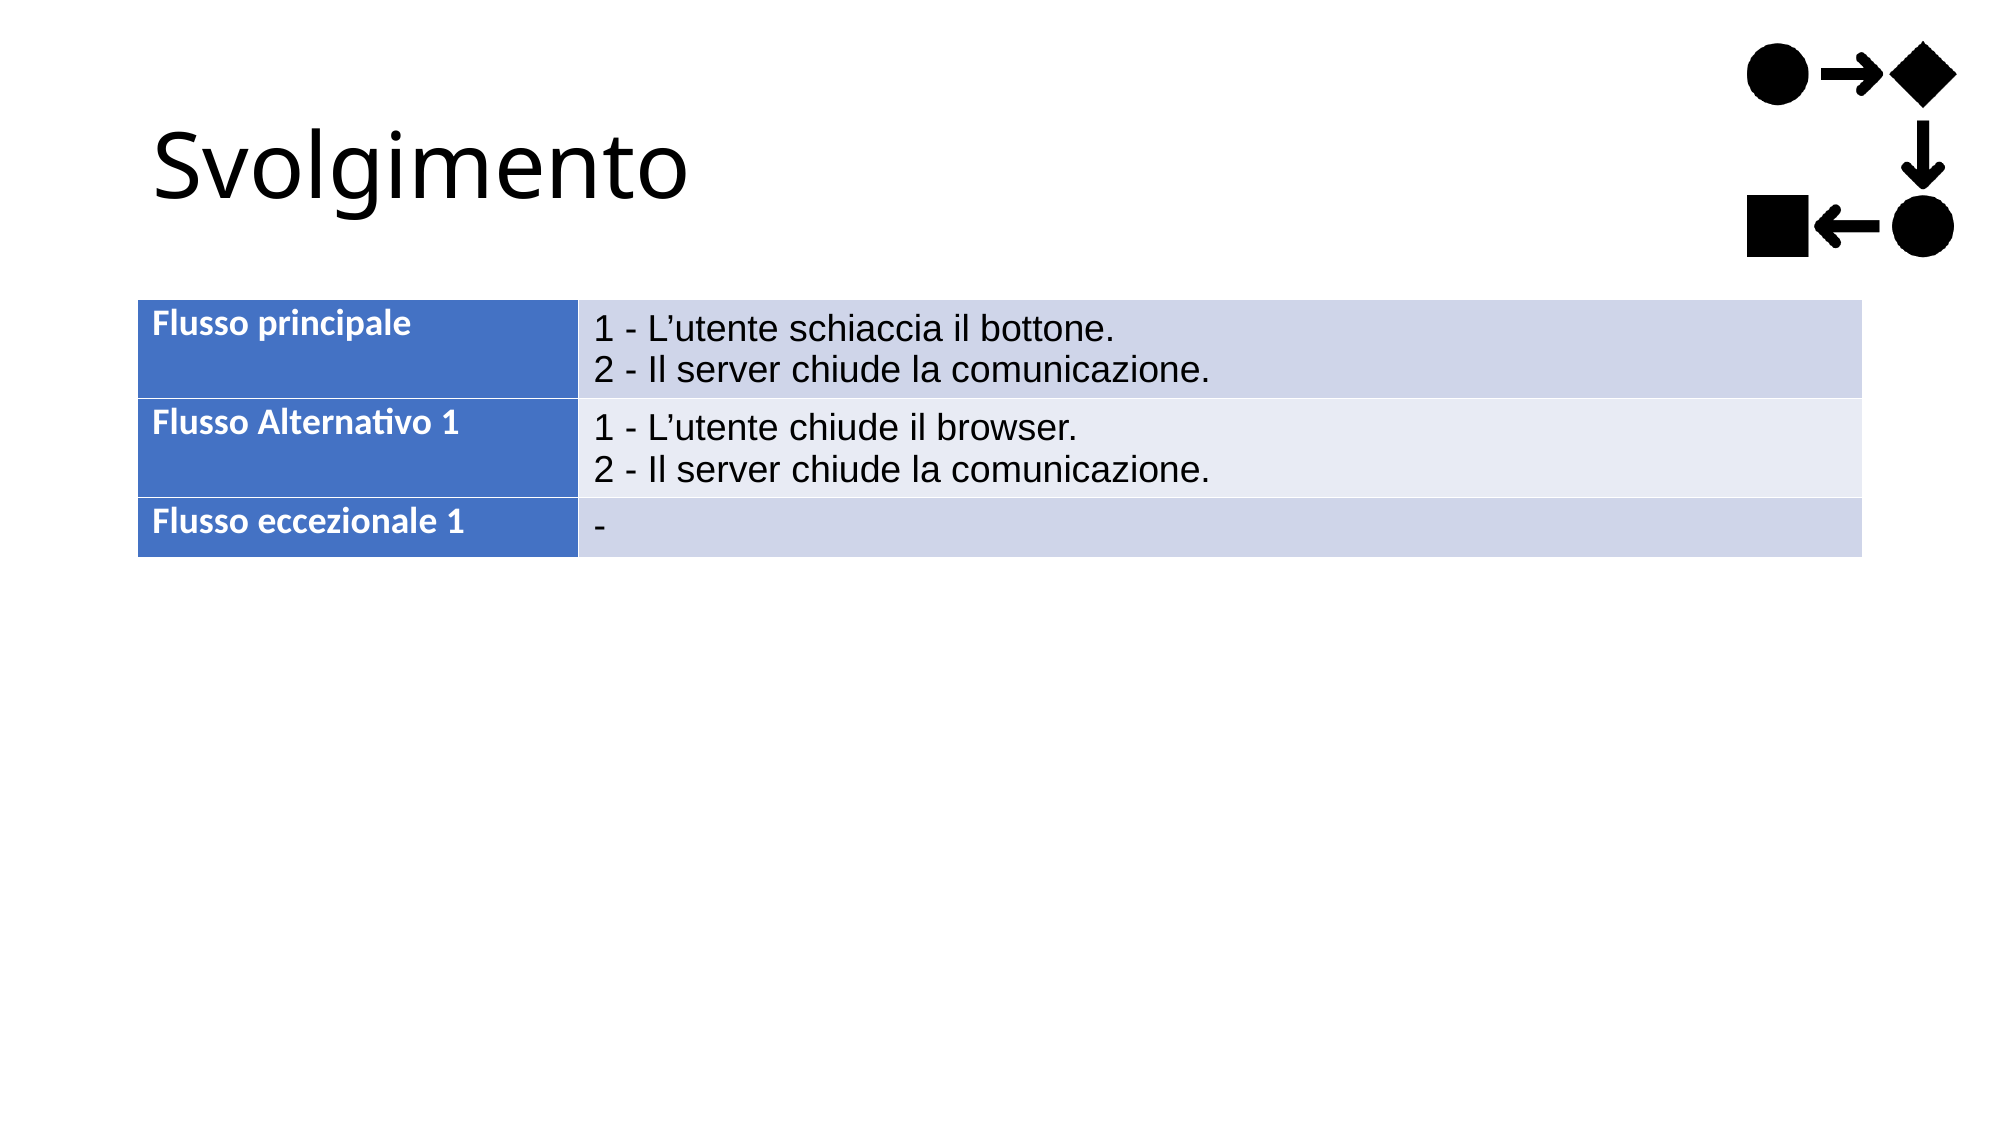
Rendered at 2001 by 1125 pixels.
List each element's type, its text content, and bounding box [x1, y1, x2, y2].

table_cell Flusso eccezionale 1 [138, 498, 578, 557]
table_cell - [579, 498, 1862, 557]
table_cell 1 - L’utente chiude il browser. 2 - Il server chiude la comunicazione. [579, 399, 1862, 497]
table_cell Flusso Alternativo 1 [138, 399, 578, 497]
picture [1703, 0, 2000, 297]
title Svolgimento [137, 59, 1703, 278]
table_header 1 - L’utente schiaccia il bottone. 2 - Il server chiude la comunicazione. [579, 300, 1862, 398]
table_header Flusso principale [138, 300, 578, 398]
